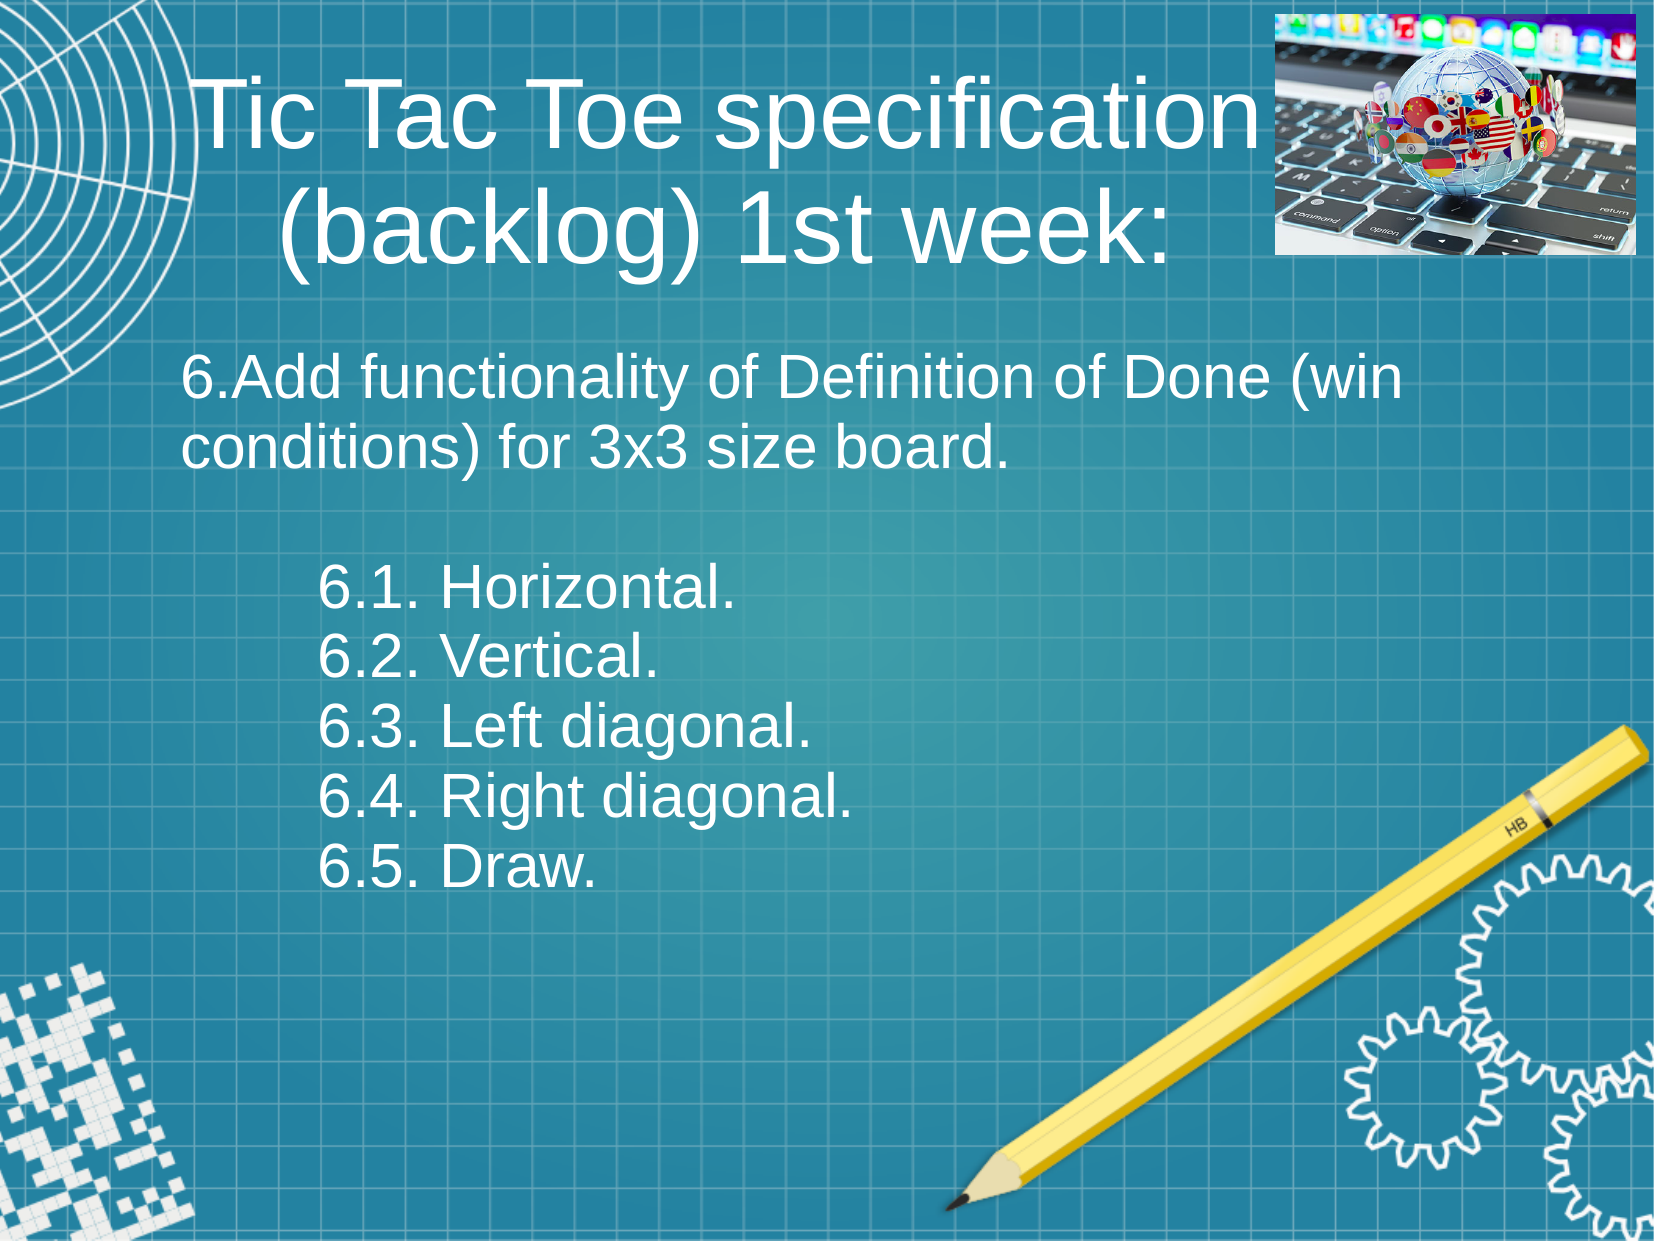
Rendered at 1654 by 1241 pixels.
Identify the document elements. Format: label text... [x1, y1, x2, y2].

subtitle 6.Add functionality of Definition of Done (win conditions) for 3x3 size board. 6.1. Horizontal. 6.2. Vertical. 6.3. Left diagonal. 6.4. Right diagonal. 6.5. Draw. [180, 210, 1636, 1033]
picture [0, 0, 1654, 1241]
title Tic Tac Toe specification (backlog) 1st week: [0, 30, 1275, 314]
